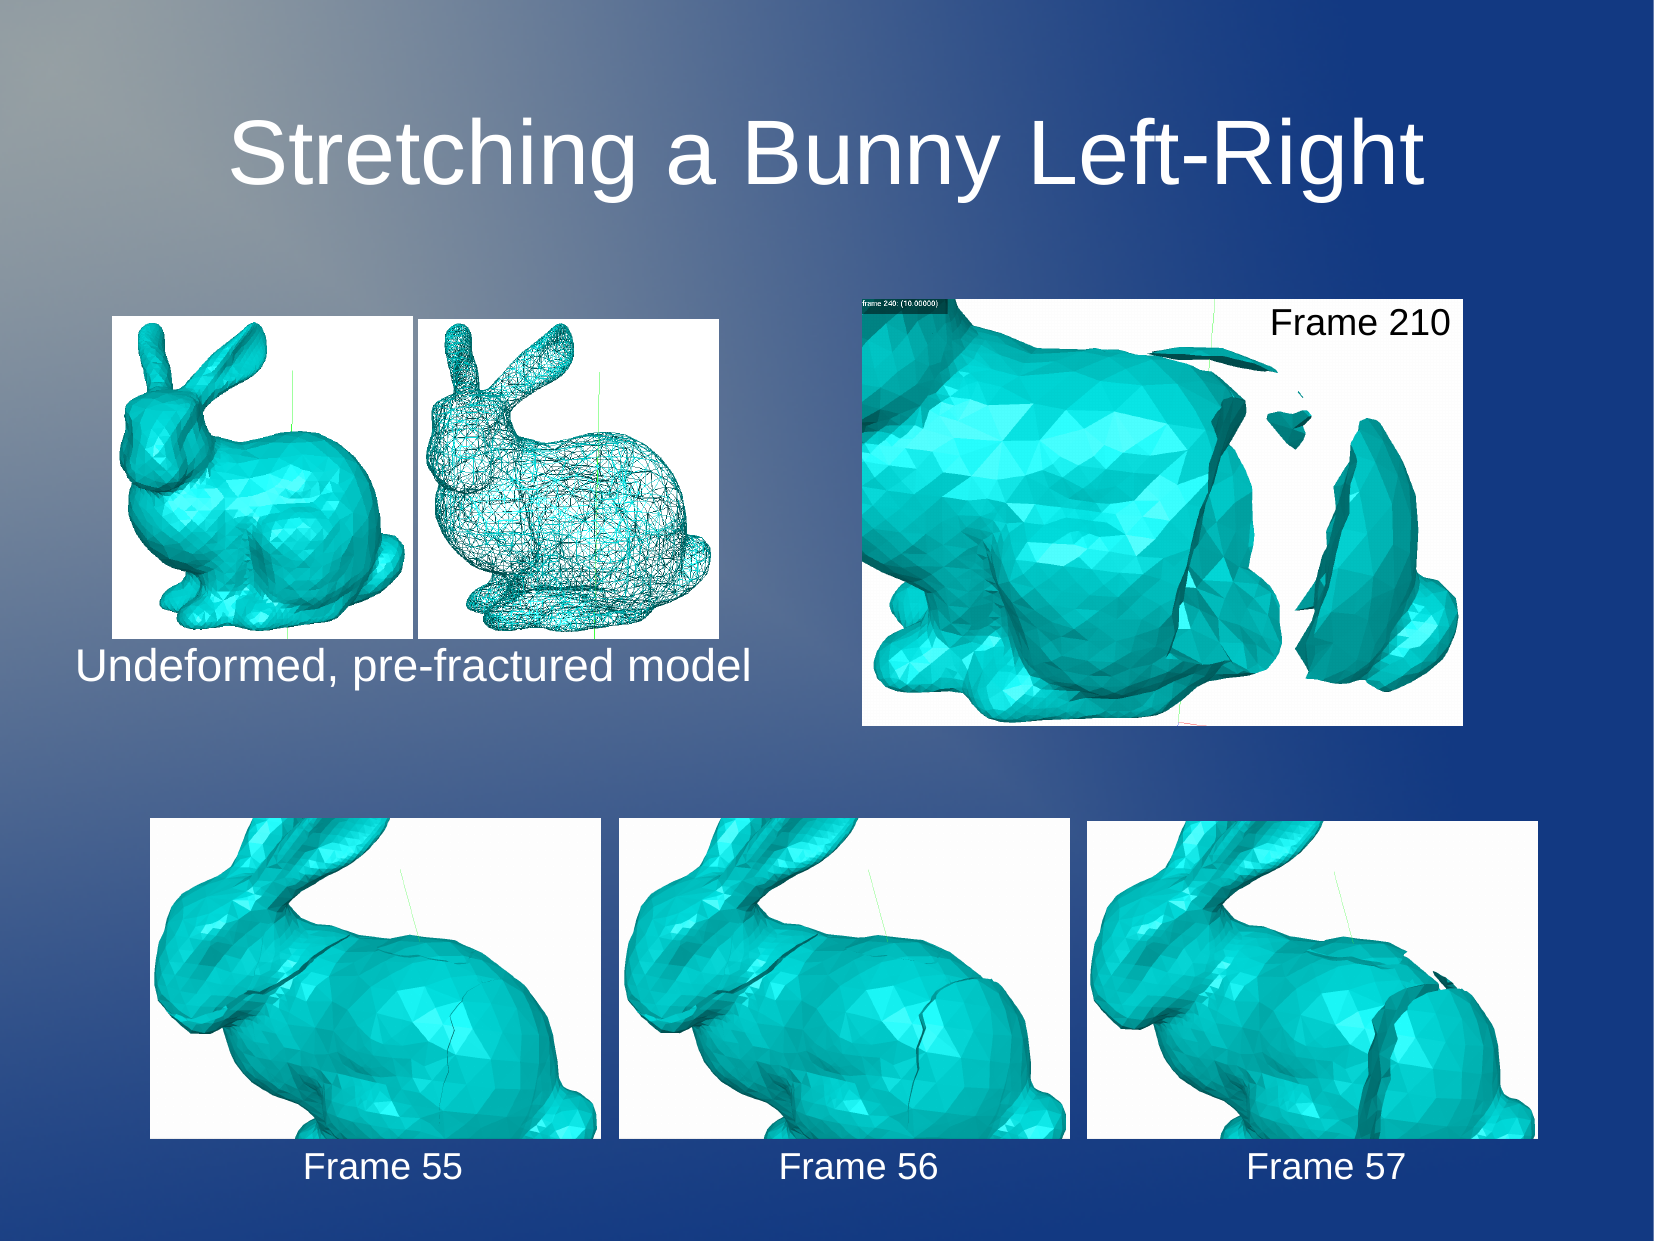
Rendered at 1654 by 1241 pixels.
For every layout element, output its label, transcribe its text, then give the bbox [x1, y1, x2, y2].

text_box Frame 56 [746, 1138, 972, 1201]
picture [0, 0, 1654, 1241]
title Stretching a Bunny Left-Right [82, 56, 1571, 250]
text_box Frame 57 [1213, 1138, 1439, 1201]
text_box Frame 210 [1248, 293, 1474, 356]
text_box Frame 55 [270, 1138, 496, 1201]
text_box Undeformed, pre-fractured model [57, 632, 770, 695]
